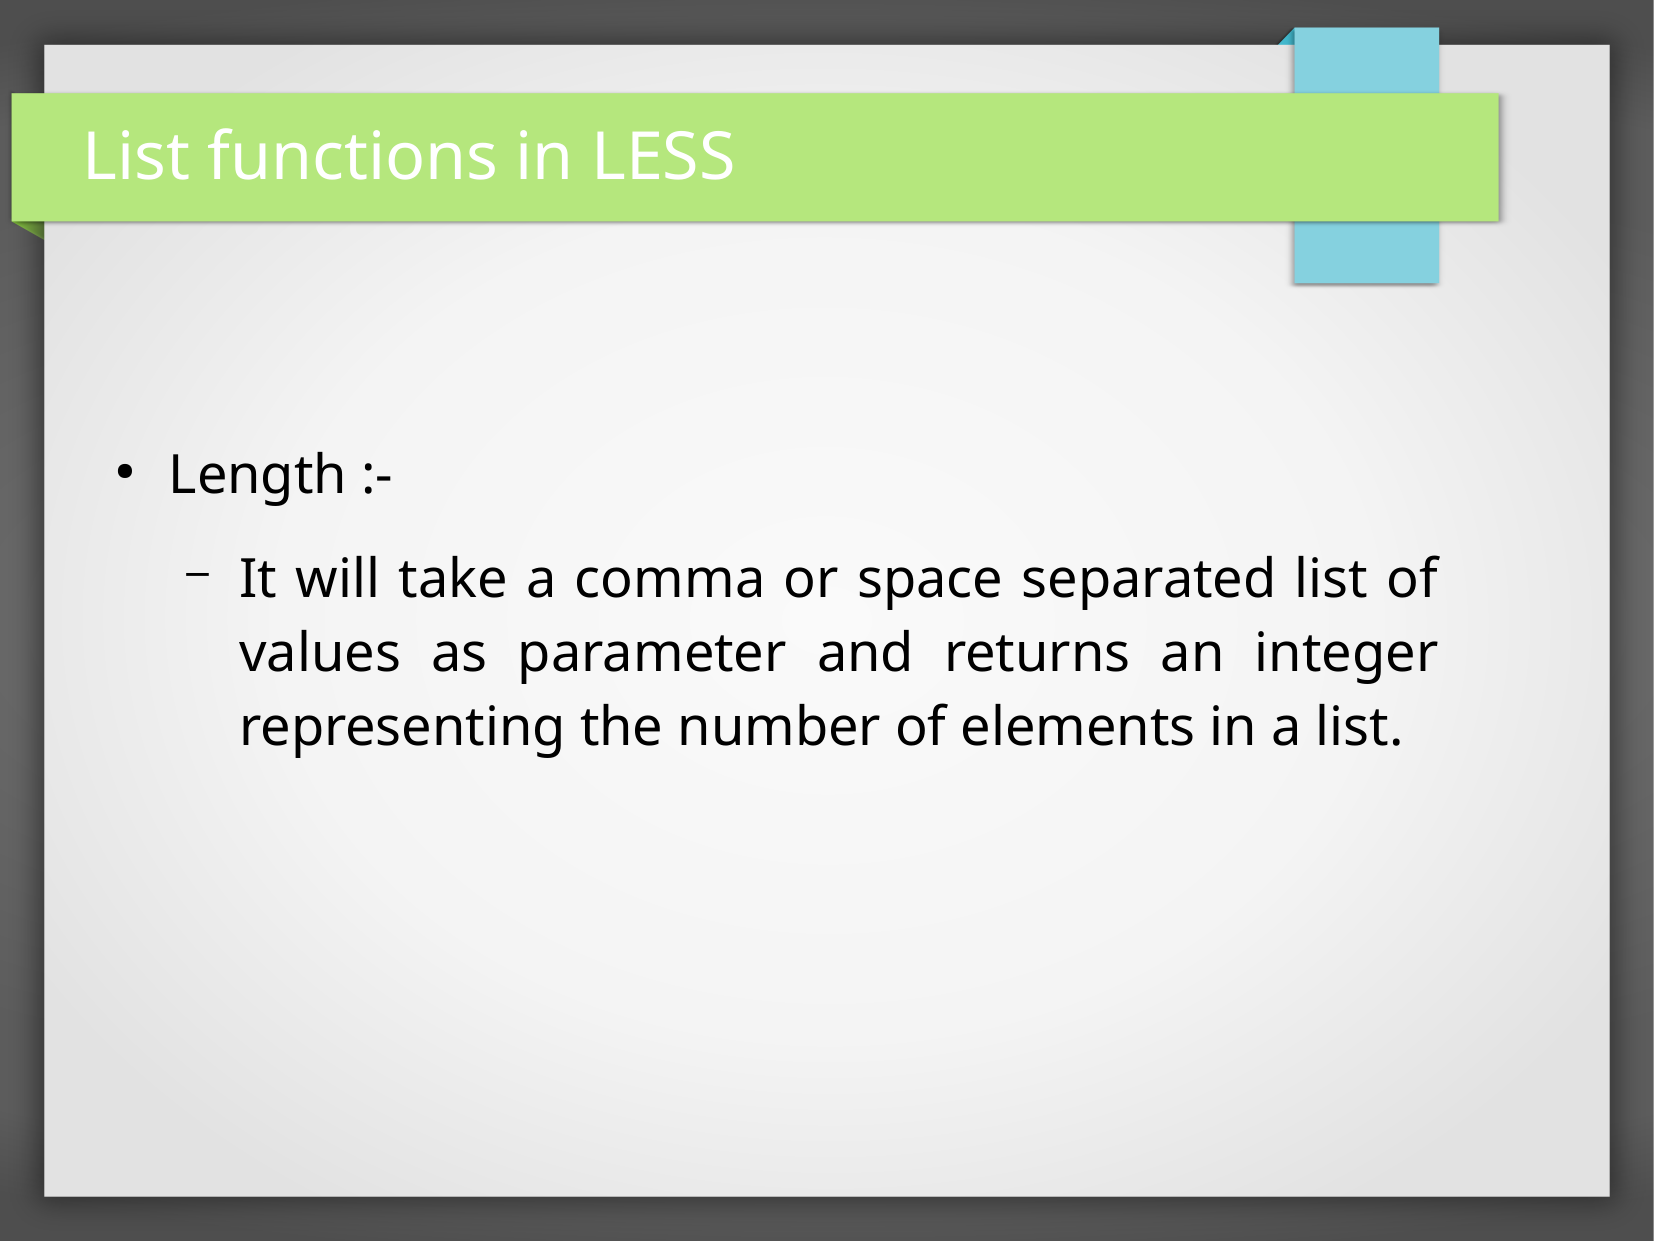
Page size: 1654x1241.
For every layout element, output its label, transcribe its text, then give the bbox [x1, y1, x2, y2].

title List functions in LESS [82, 94, 1264, 213]
picture [0, 0, 1654, 1241]
list Length :- It will take a comma or space separated list of values as parameter and returns an integer representing the number of elements in a list. [97, 435, 1441, 1156]
